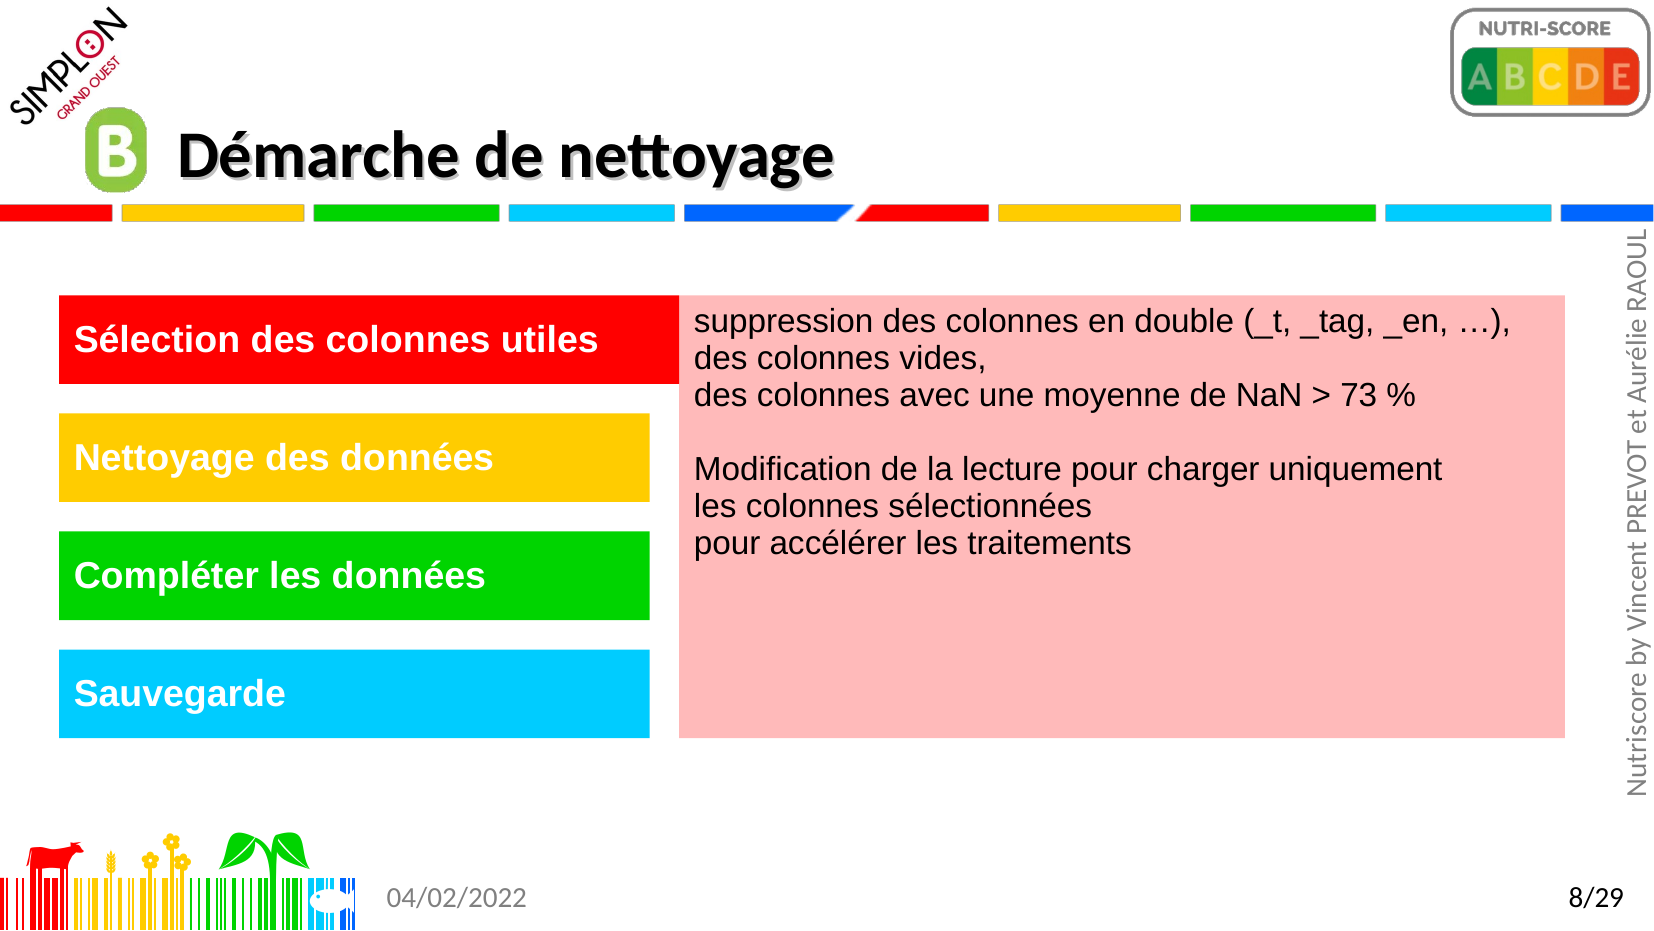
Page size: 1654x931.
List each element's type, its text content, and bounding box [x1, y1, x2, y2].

picture [0, 826, 355, 930]
text_box Sélection des colonnes utiles [59, 295, 679, 384]
picture [0, 200, 1654, 225]
text_box Sauvegarde [59, 649, 650, 739]
text_box Nettoyage des données [59, 413, 650, 502]
text_box suppression des colonnes en double (_t, _tag, _en, …), des colonnes vides, des colonnes avec une moyenne de NaN > 73 % Modification de la lecture pour charger uniquement les colonnes sélectionnées pour accélérer les traitements [679, 295, 1565, 739]
title Démarche de nettoyage [177, 108, 1571, 213]
picture [2, 2, 147, 147]
picture [1448, 4, 1654, 119]
text_box Compléter les données [59, 531, 650, 621]
picture [84, 106, 148, 195]
